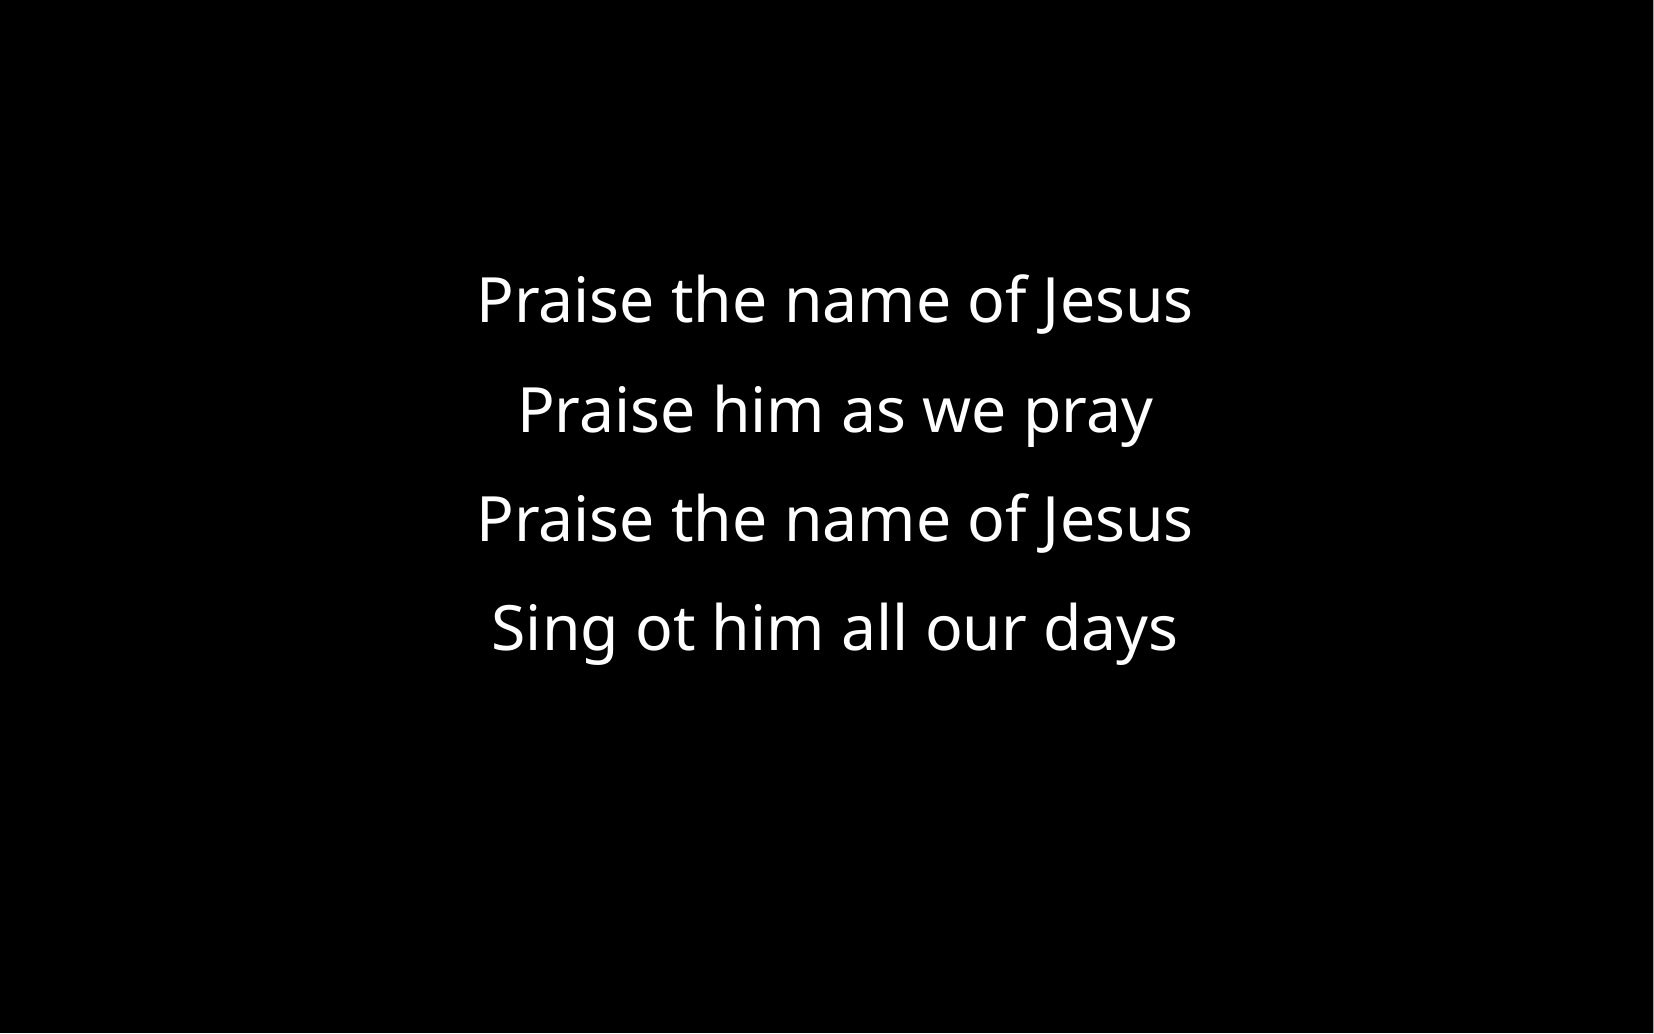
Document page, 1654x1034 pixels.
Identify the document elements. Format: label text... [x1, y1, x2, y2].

list Praise the name of Jesus Praise him as we pray Praise the name of Jesus Sing ot him all our days [0, 255, 1654, 1024]
